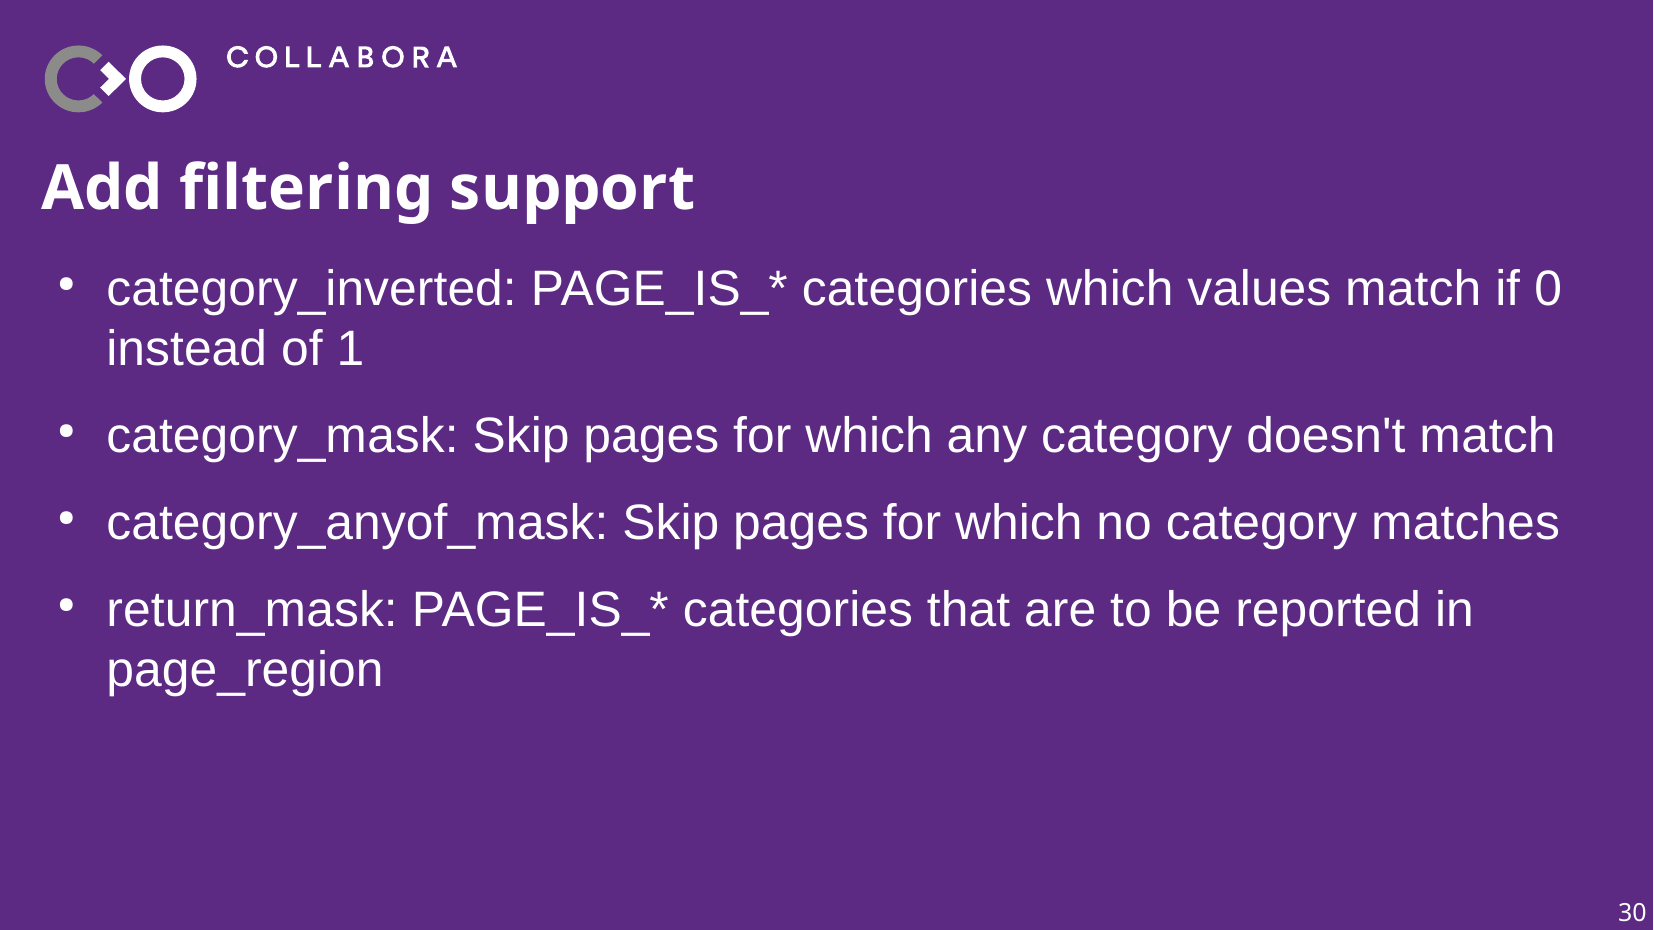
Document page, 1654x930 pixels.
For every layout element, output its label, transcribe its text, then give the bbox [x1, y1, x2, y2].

list category_inverted: PAGE_IS_* categories which values match if 0 instead of 1 category_mask: Skip pages for which any category doesn't match category_anyof_mask: Skip pages for which no category matches return_mask: PAGE_IS_* categories that are to be reported in page_region [41, 255, 1614, 780]
title Add filtering support [41, 146, 1614, 255]
